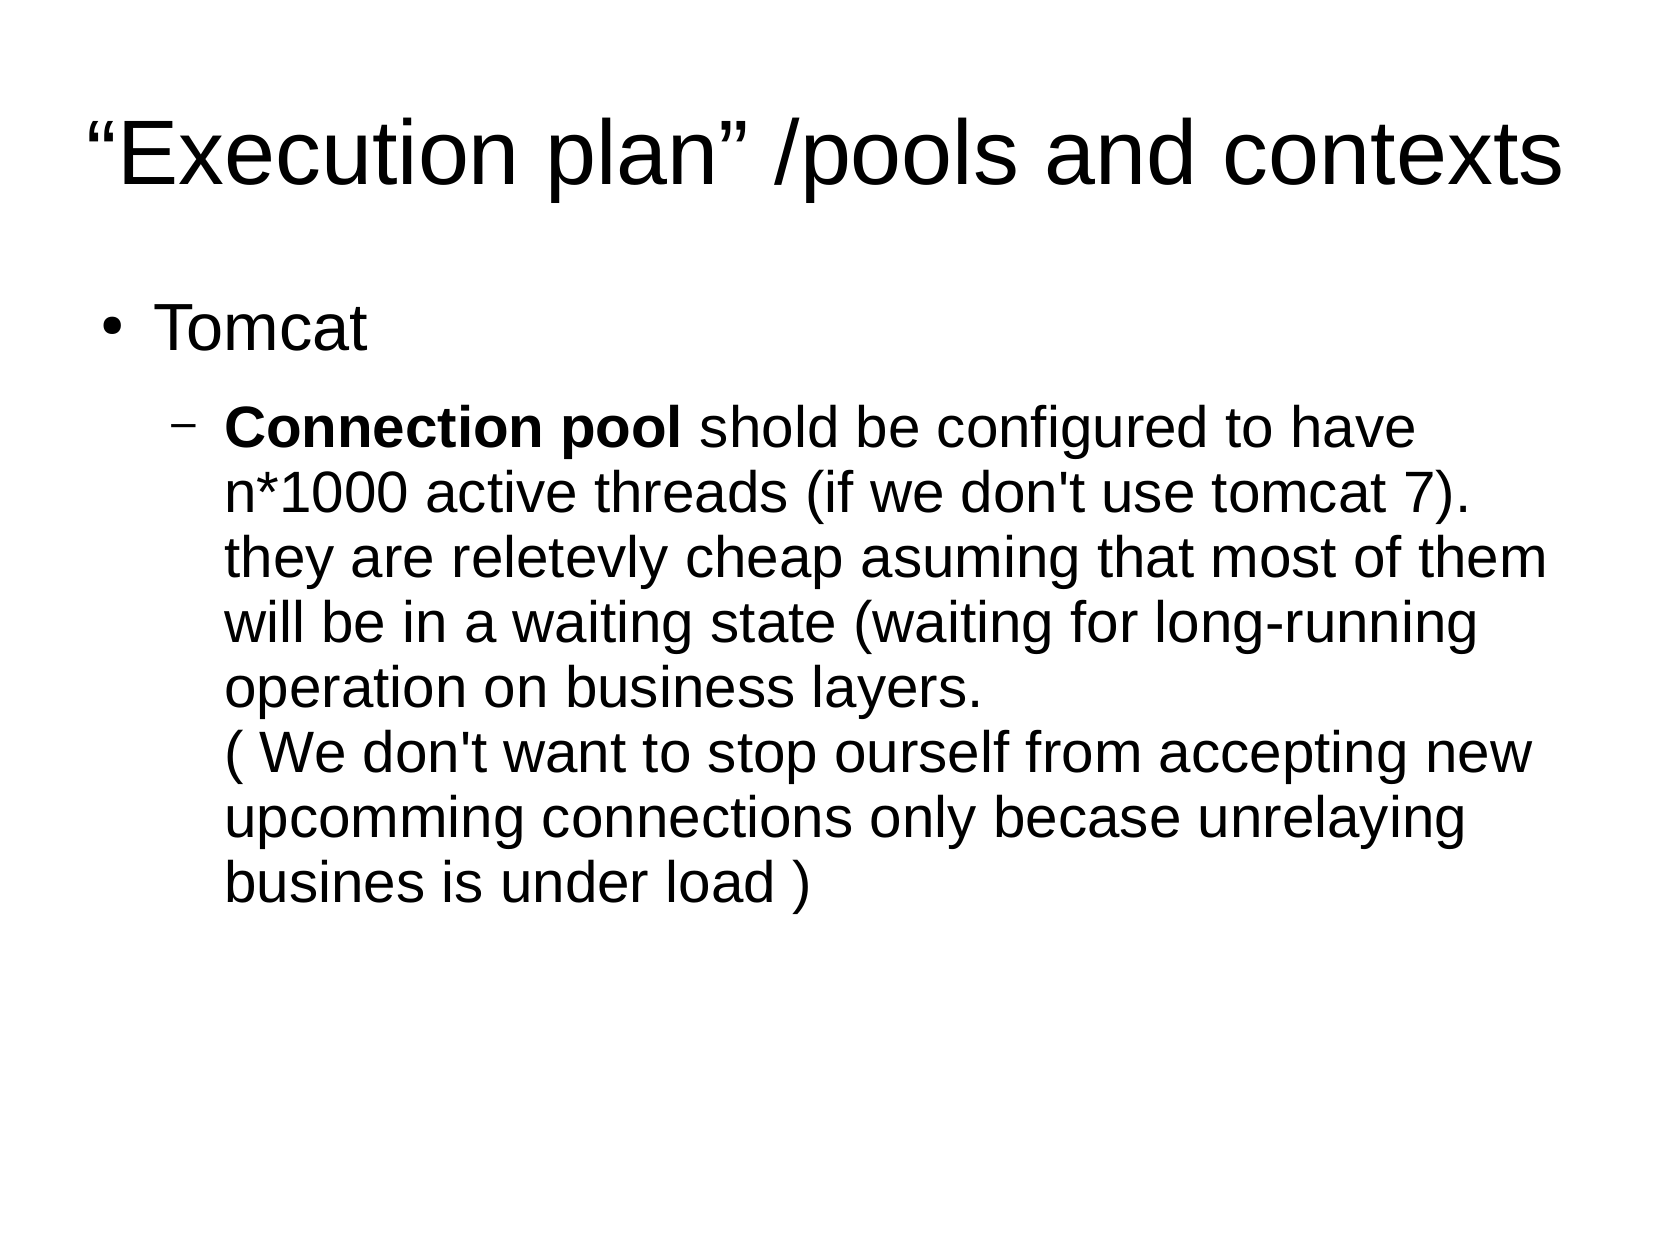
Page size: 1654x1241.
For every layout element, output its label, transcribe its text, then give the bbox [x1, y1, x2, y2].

title “Execution plan” /pools and contexts [82, 49, 1571, 257]
list Tomcat Connection pool shold be configured to have n*1000 active threads (if we don't use tomcat 7). they are reletevly cheap asuming that most of them will be in a waiting state (waiting for long-running operation on business layers. ( We don't want to stop ourself from accepting new upcomming connections only becase unrelaying busines is under load ) [82, 290, 1571, 1010]
